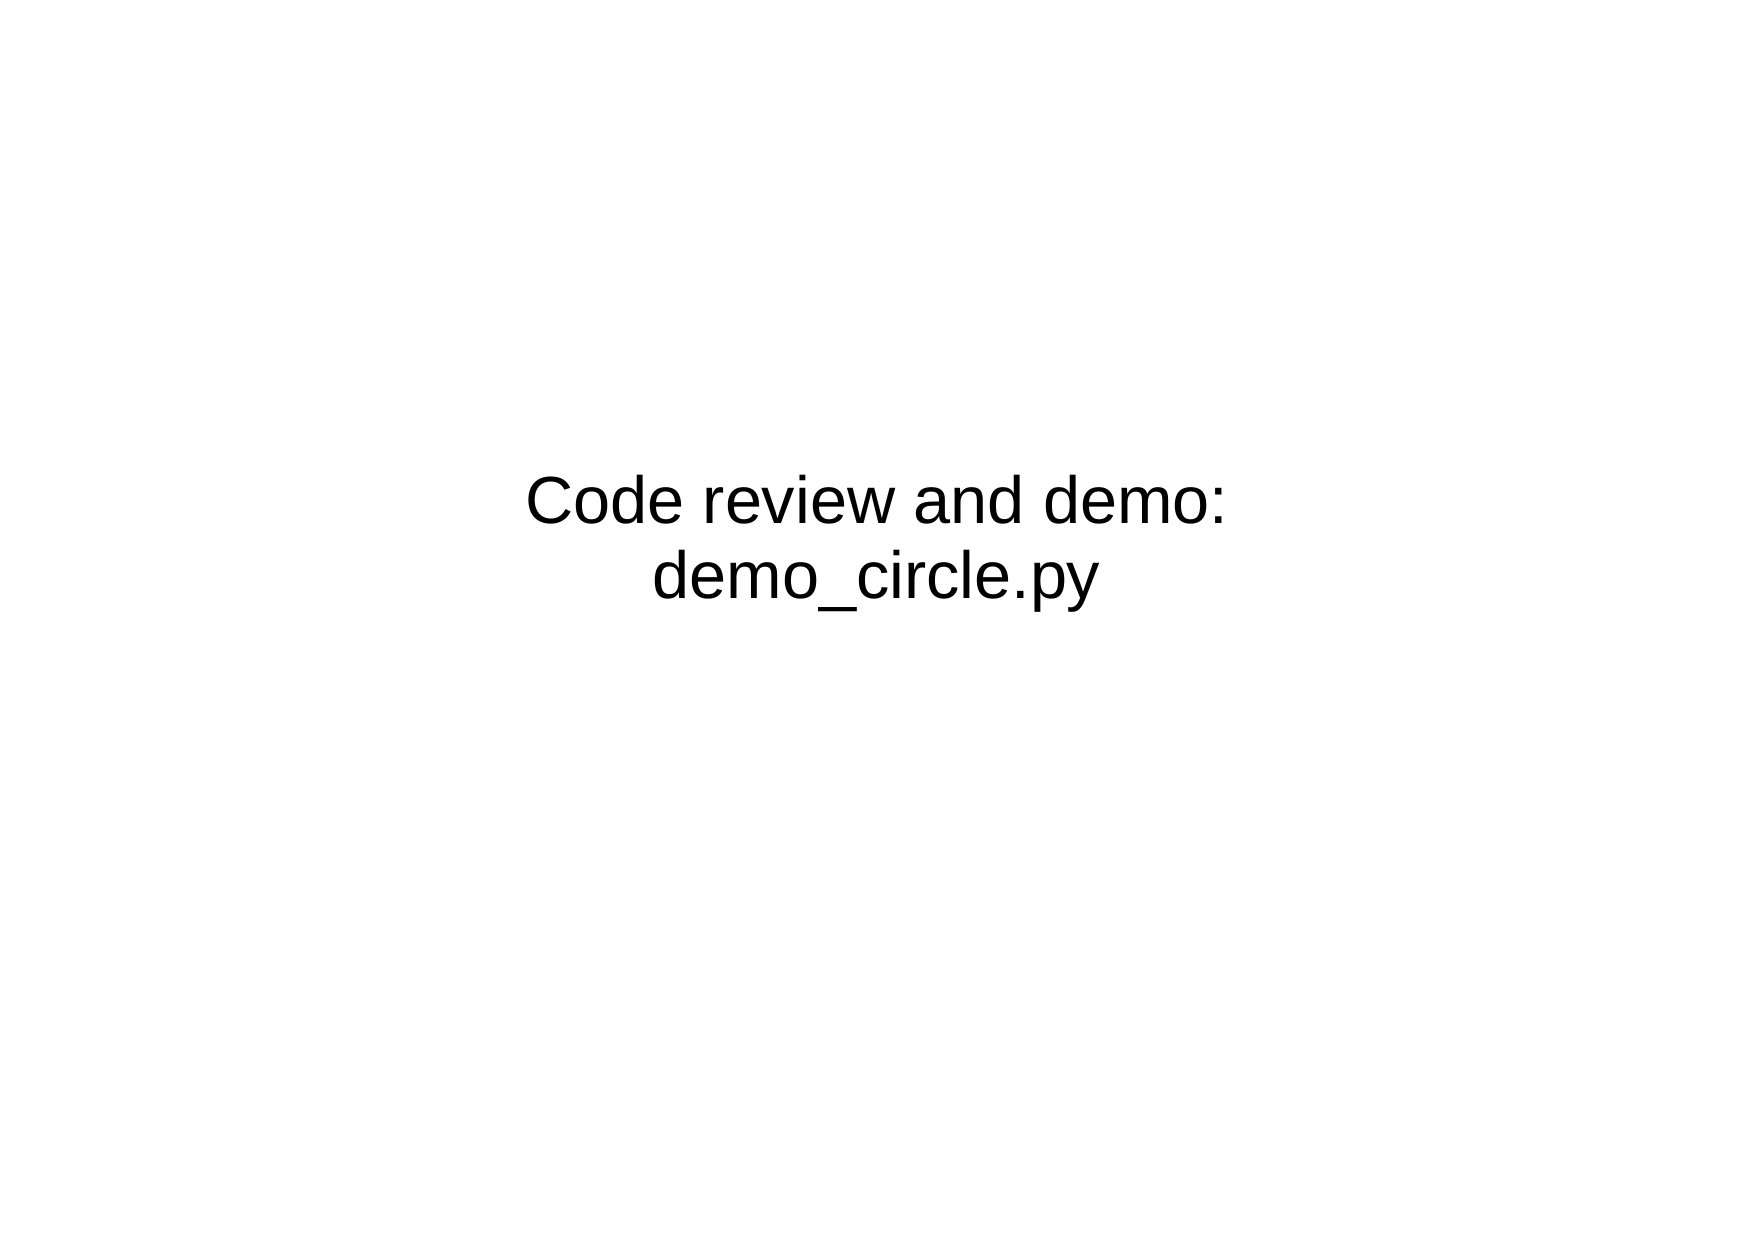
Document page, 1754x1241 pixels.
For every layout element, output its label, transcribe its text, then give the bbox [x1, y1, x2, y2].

subtitle Code review and demo: demo_circle.py [140, 103, 1614, 973]
